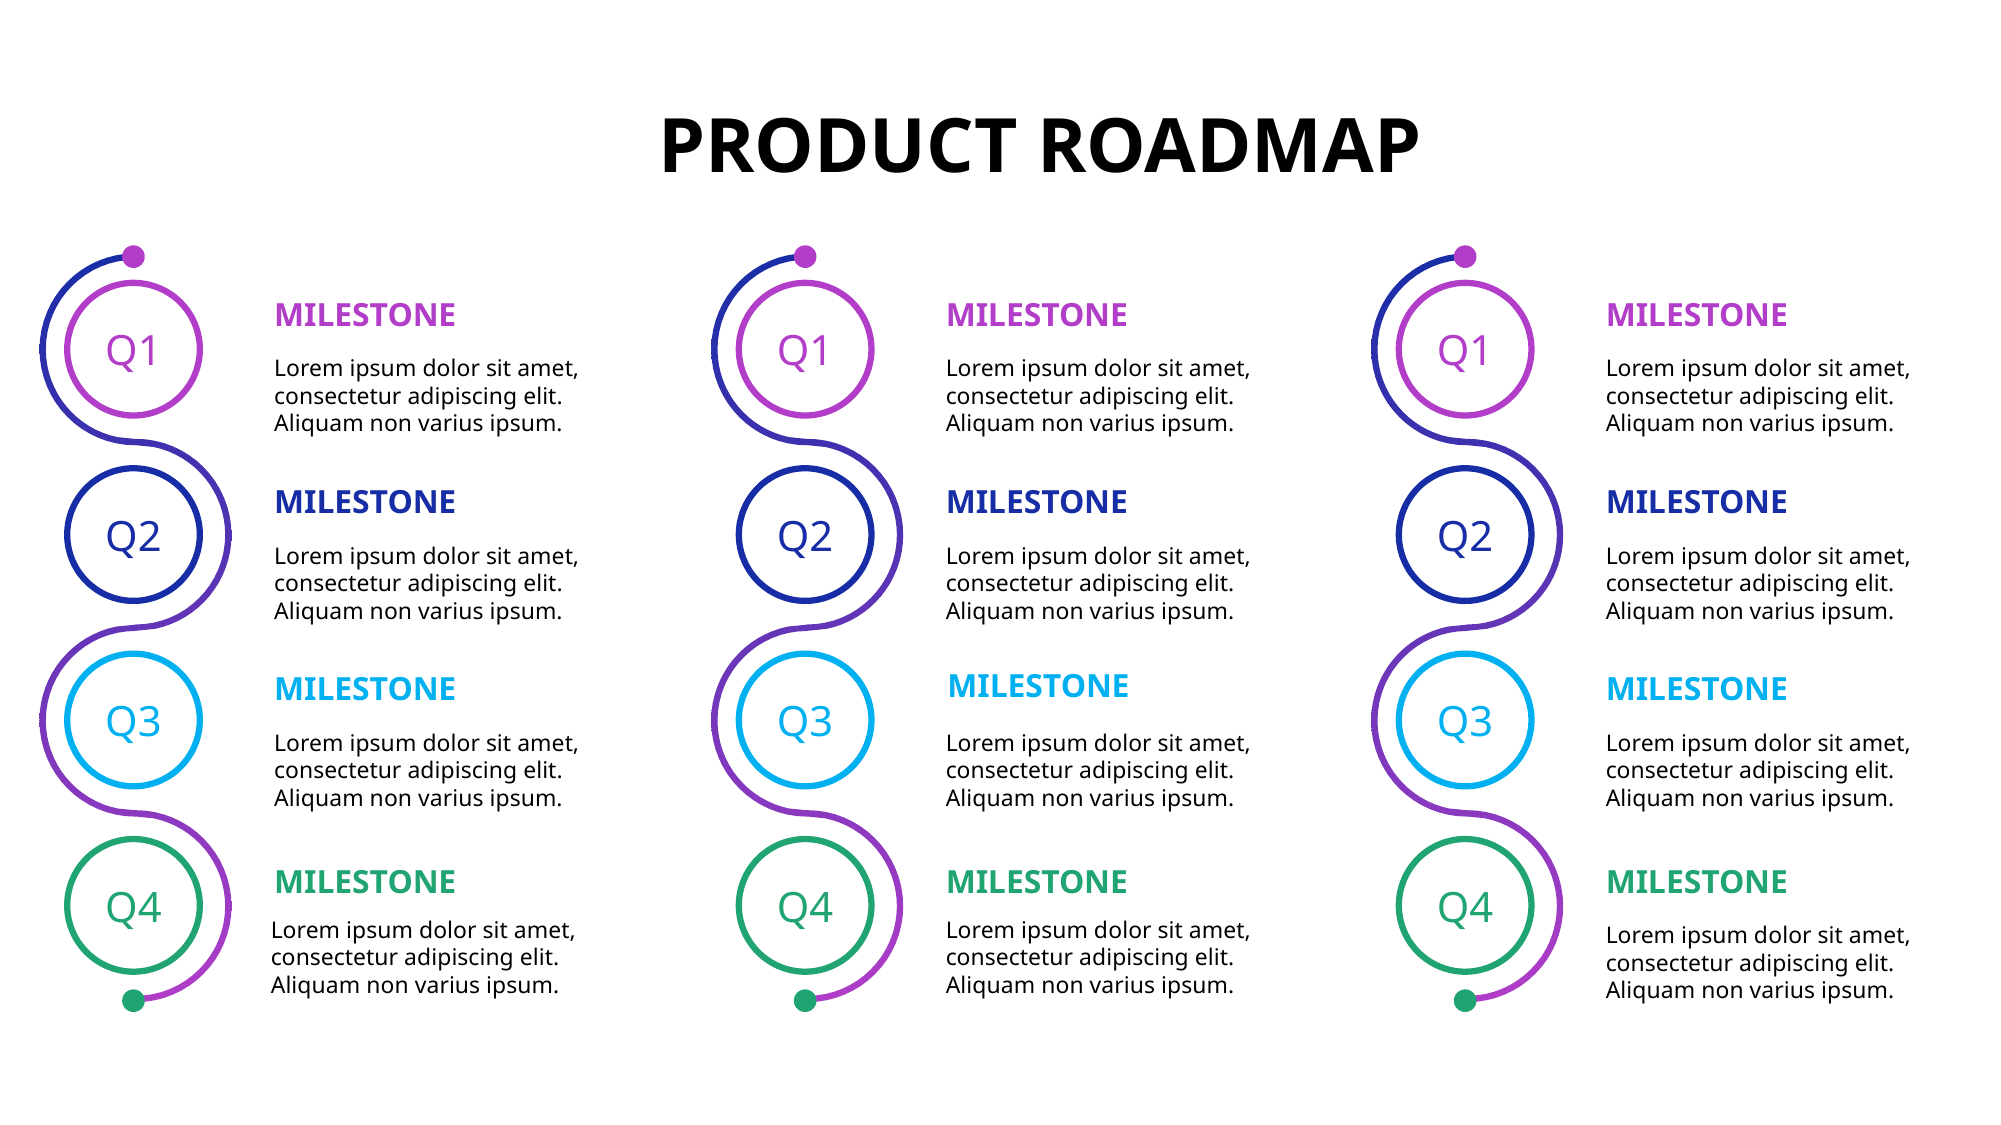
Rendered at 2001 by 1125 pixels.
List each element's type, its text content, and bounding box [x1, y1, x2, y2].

text_box [39, 245, 232, 1012]
list MILESTONE [930, 478, 1286, 528]
list MILESTONE [1590, 858, 1946, 908]
list Lorem ipsum dolor sit amet, consectetur adipiscing elit. Aliquam non varius ipsum. [930, 907, 1289, 1024]
text_box Q3 [1398, 653, 1532, 787]
list MILESTONE [932, 662, 1287, 713]
list Lorem ipsum dolor sit amet, consectetur adipiscing elit. Aliquam non varius ipsum. [1590, 533, 1949, 650]
list Lorem ipsum dolor sit amet, consectetur adipiscing elit. Aliquam non varius ipsum. [1590, 346, 1949, 463]
list Lorem ipsum dolor sit amet, consectetur adipiscing elit. Aliquam non varius ipsum. [930, 346, 1289, 463]
list Lorem ipsum dolor sit amet, consectetur adipiscing elit. Aliquam non varius ipsum. [1590, 913, 1949, 1030]
text_box Q4 [67, 839, 200, 972]
list Lorem ipsum dolor sit amet, consectetur adipiscing elit. Aliquam non varius ipsum. [1590, 720, 1949, 837]
list Lorem ipsum dolor sit amet, consectetur adipiscing elit. Aliquam non varius ipsum. [259, 533, 617, 650]
list Lorem ipsum dolor sit amet, consectetur adipiscing elit. Aliquam non varius ipsum. [930, 533, 1289, 650]
list MILESTONE [1590, 291, 1946, 341]
list Lorem ipsum dolor sit amet, consectetur adipiscing elit. Aliquam non varius ipsum. [255, 907, 614, 1024]
text_box Q2 [67, 468, 200, 601]
text_box [1371, 245, 1564, 1012]
list MILESTONE [259, 291, 614, 341]
list MILESTONE [1590, 665, 1946, 716]
text_box Q1 [1398, 282, 1532, 416]
text_box Q4 [1398, 839, 1532, 972]
text_box Q2 [738, 468, 872, 601]
list MILESTONE [259, 665, 614, 716]
text_box Q3 [67, 653, 200, 787]
text_box Q4 [738, 839, 872, 972]
list Lorem ipsum dolor sit amet, consectetur adipiscing elit. Aliquam non varius ipsum. [930, 720, 1289, 837]
text_box [711, 245, 904, 1012]
list Lorem ipsum dolor sit amet, consectetur adipiscing elit. Aliquam non varius ipsum. [259, 346, 617, 463]
title Product Roadmap [77, 100, 2000, 205]
text_box Q1 [67, 282, 200, 416]
list MILESTONE [930, 858, 1286, 907]
text_box Q3 [738, 653, 872, 787]
list MILESTONE [930, 291, 1286, 341]
list Lorem ipsum dolor sit amet, consectetur adipiscing elit. Aliquam non varius ipsum. [259, 720, 617, 837]
list MILESTONE [1590, 478, 1946, 528]
list MILESTONE [259, 858, 614, 907]
list MILESTONE [259, 478, 614, 528]
text_box Q1 [738, 282, 872, 416]
text_box Q2 [1398, 468, 1532, 601]
